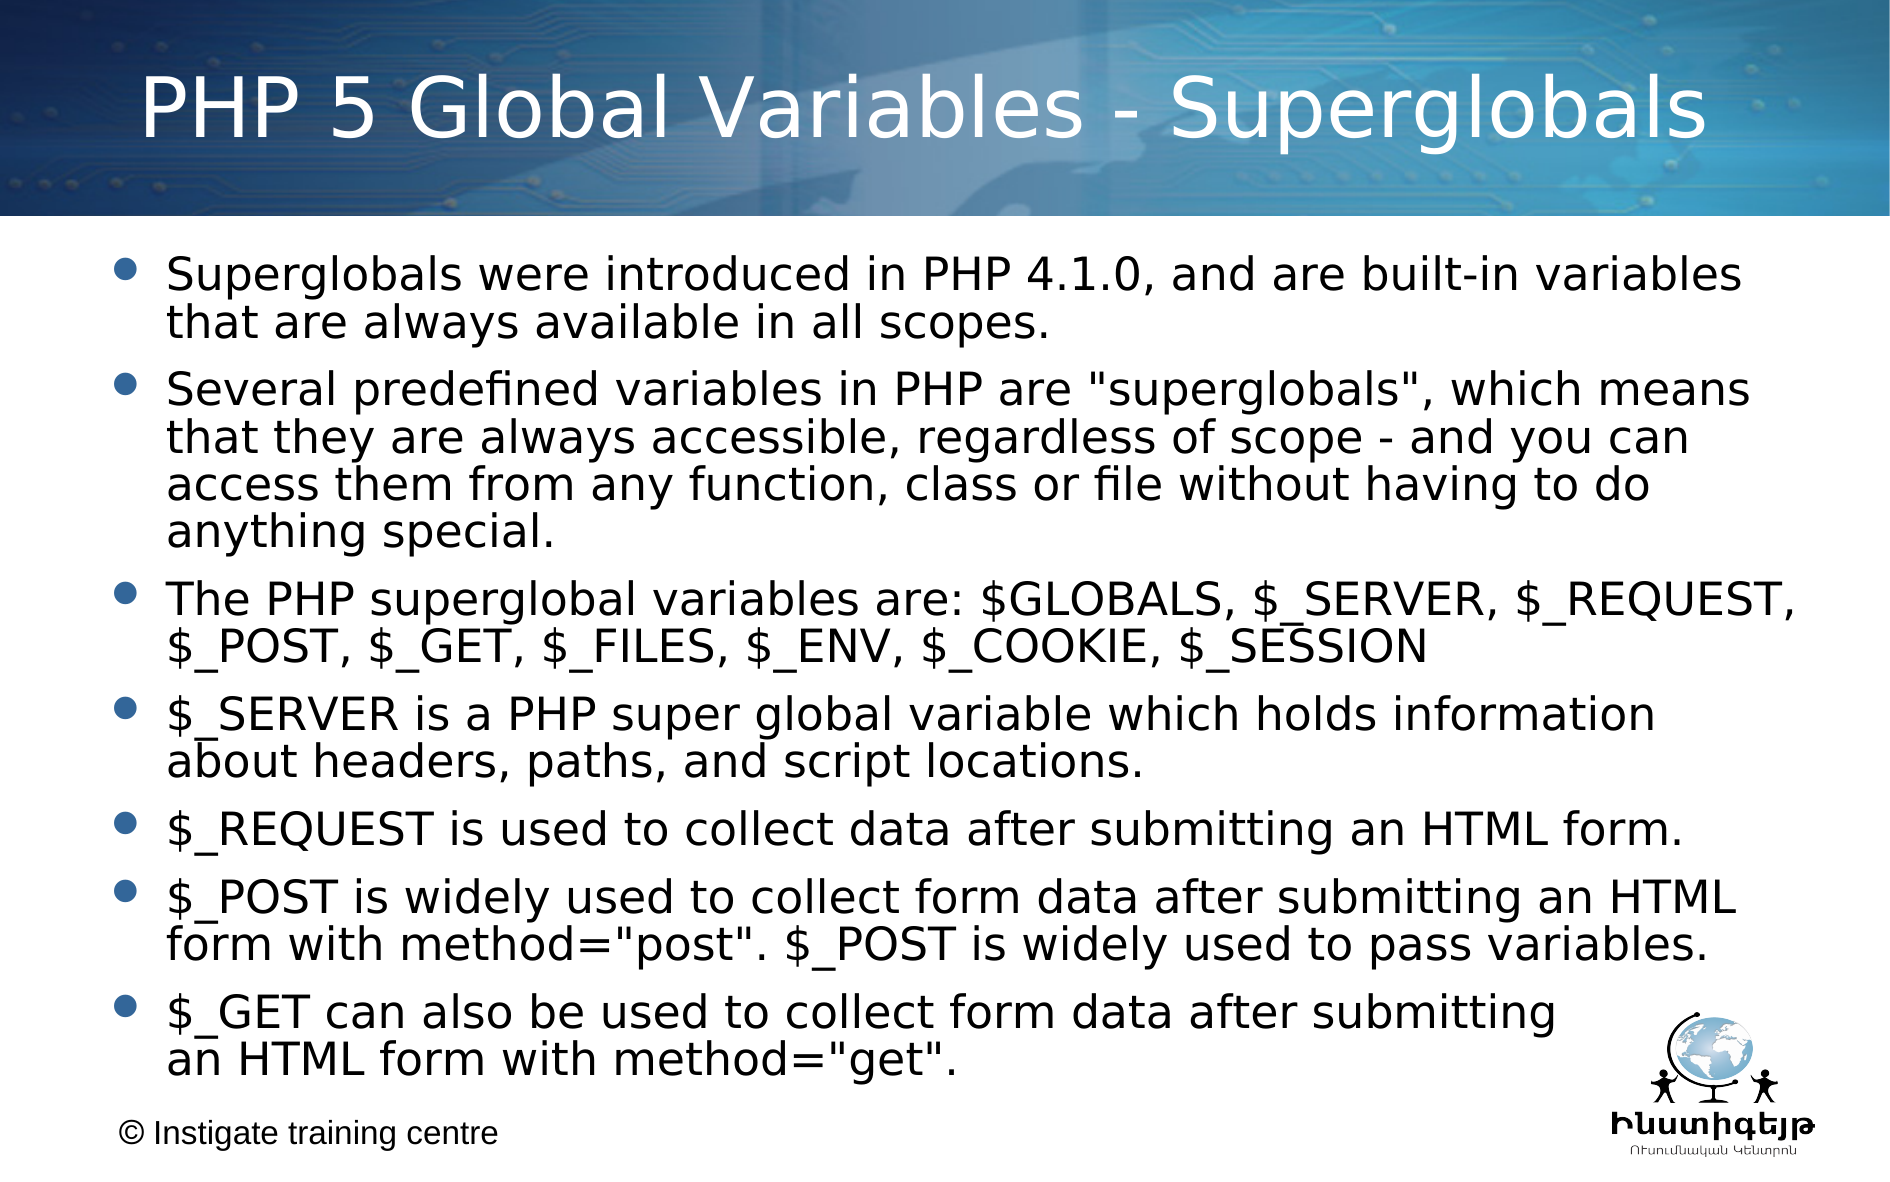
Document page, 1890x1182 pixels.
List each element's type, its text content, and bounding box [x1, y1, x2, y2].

picture [0, 0, 1890, 216]
picture [1612, 1012, 1815, 1157]
list Superglobals were introduced in PHP 4.1.0, and are built-in variables that are always available in all scopes. Several predefined variables in PHP are "superglobals", which means that they are always accessible, regardless of scope - and you can access them from any function, class or file without having to do anything special. The PHP superglobal variables are: $GLOBALS, $_SERVER, $_REQUEST,$_POST, $_GET, $_FILES, $_ENV, $_COOKIE, $_SESSION $_SERVER is a PHP super global variable which holds information about headers, paths, and script locations. $_REQUEST is used to collect data after submitting an HTML form. $_POST is widely used to collect form data after submitting an HTML form with method="post". $_POST is widely used to pass variables. $_GET can also be used to collect form data after submitting an HTML form with method="get". [110, 252, 1801, 280]
